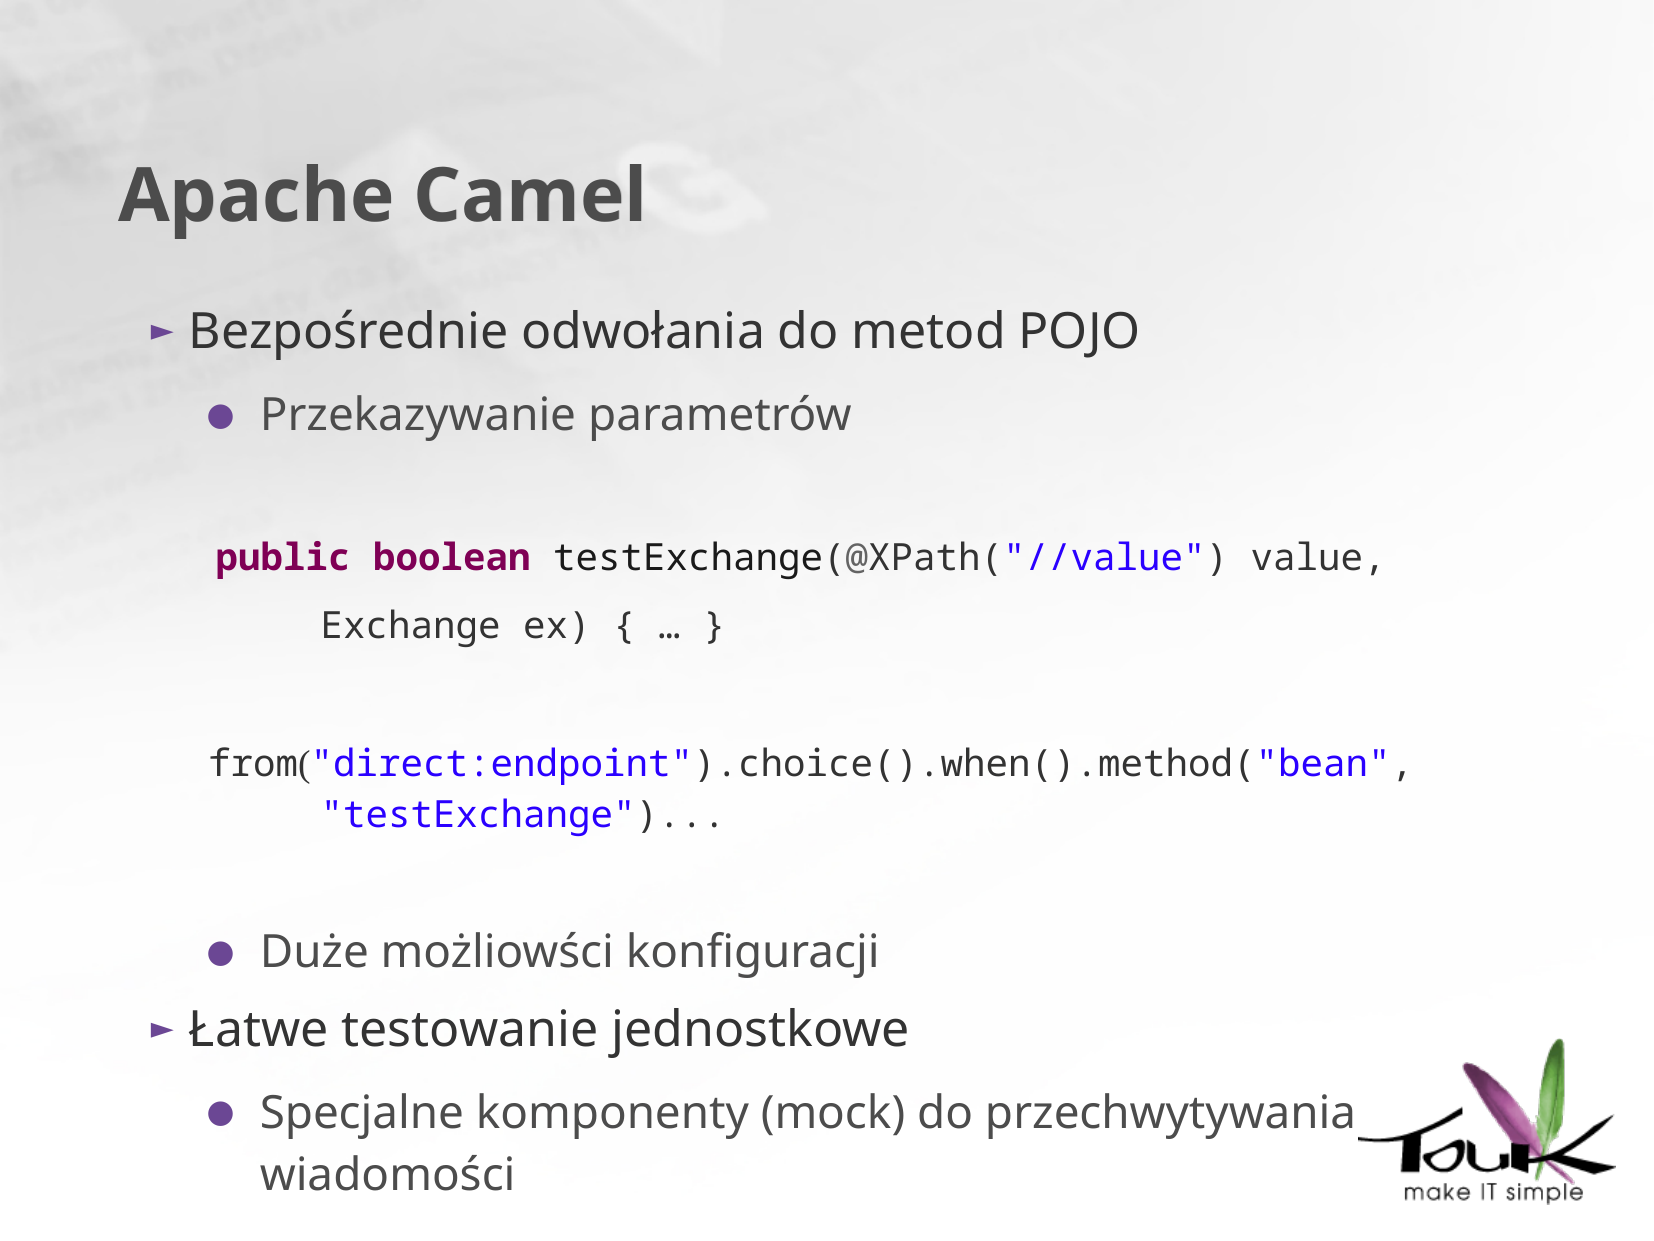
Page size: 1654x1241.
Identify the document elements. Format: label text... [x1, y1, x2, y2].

title Apache Camel [118, 125, 1536, 259]
picture [0, 0, 1654, 1241]
list Bezpośrednie odwołania do metod POJO Przekazywanie parametrów public boolean testExchange(@XPath("//value") value, Exchange ex) { … } from("direct:endpoint").choice().when().method("bean", "testExchange")... Duże możliowści konfiguracji Łatwe testowanie jednostkowe Specjalne komponenty (mock) do przechwytywania wiadomości [118, 295, 1536, 1115]
